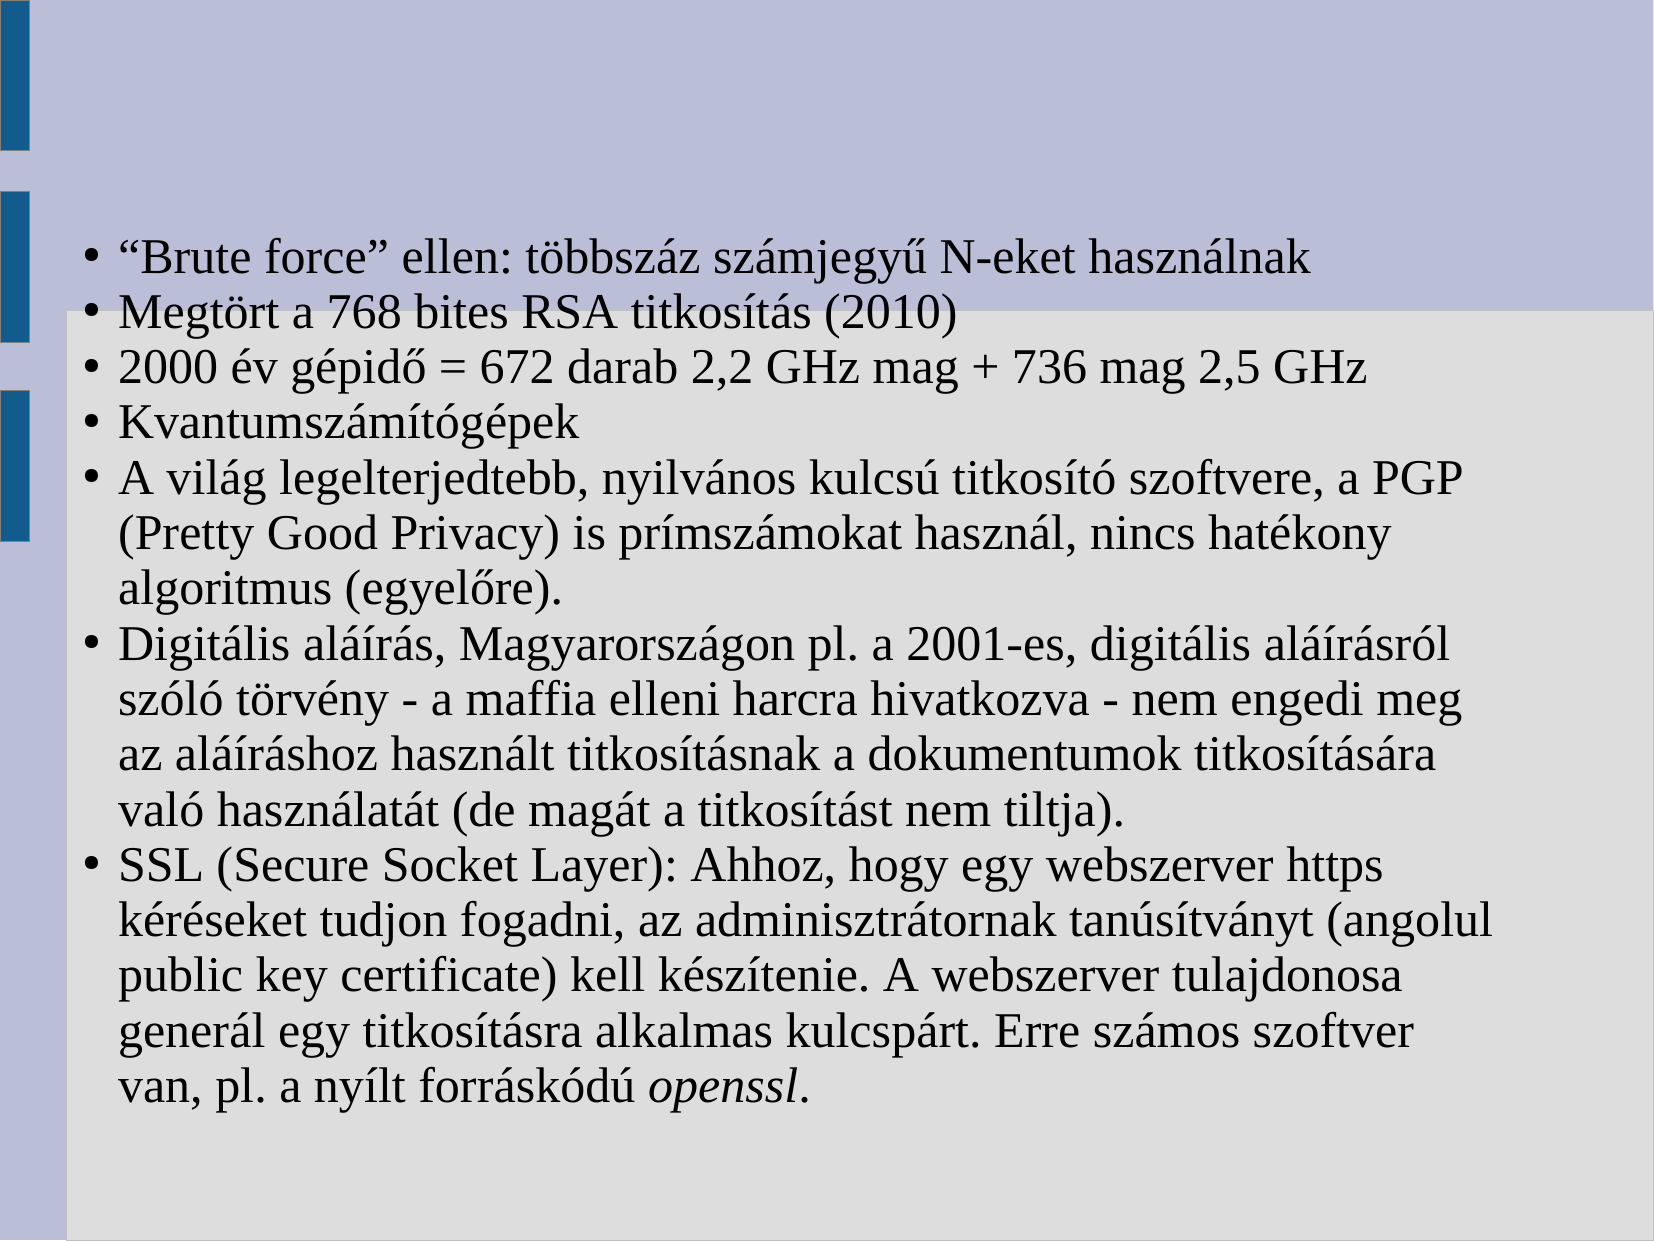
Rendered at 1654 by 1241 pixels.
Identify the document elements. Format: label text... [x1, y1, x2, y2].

subtitle “Brute force” ellen: többszáz számjegyű N-eket használnak Megtört a 768 bites RSA titkosítás (2010) 2000 év gépidő = 672 darab 2,2 GHz mag + 736 mag 2,5 GHz Kvantumszámítógépek A világ legelterjedtebb, nyilvános kulcsú titkosító szoftvere, a PGP (Pretty Good Privacy) is prímszámokat használ, nincs hatékony algoritmus (egyelőre). Digitális aláírás, Magyarországon pl. a 2001-es, digitális aláírásról szóló törvény - a maffia elleni harcra hivatkozva - nem engedi meg az aláíráshoz használt titkosításnak a dokumentumok titkosítására való használatát (de magát a titkosítást nem tiltja). SSL (Secure Socket Layer): Ahhoz, hogy egy webszerver https kéréseket tudjon fogadni, az adminisztrátornak tanúsítványt (angolul public key certificate) kell készítenie. A webszerver tulajdonosa generál egy titkosításra alkalmas kulcspárt. Erre számos szoftver van, pl. a nyílt forráskódú openssl. [82, 118, 1495, 1241]
